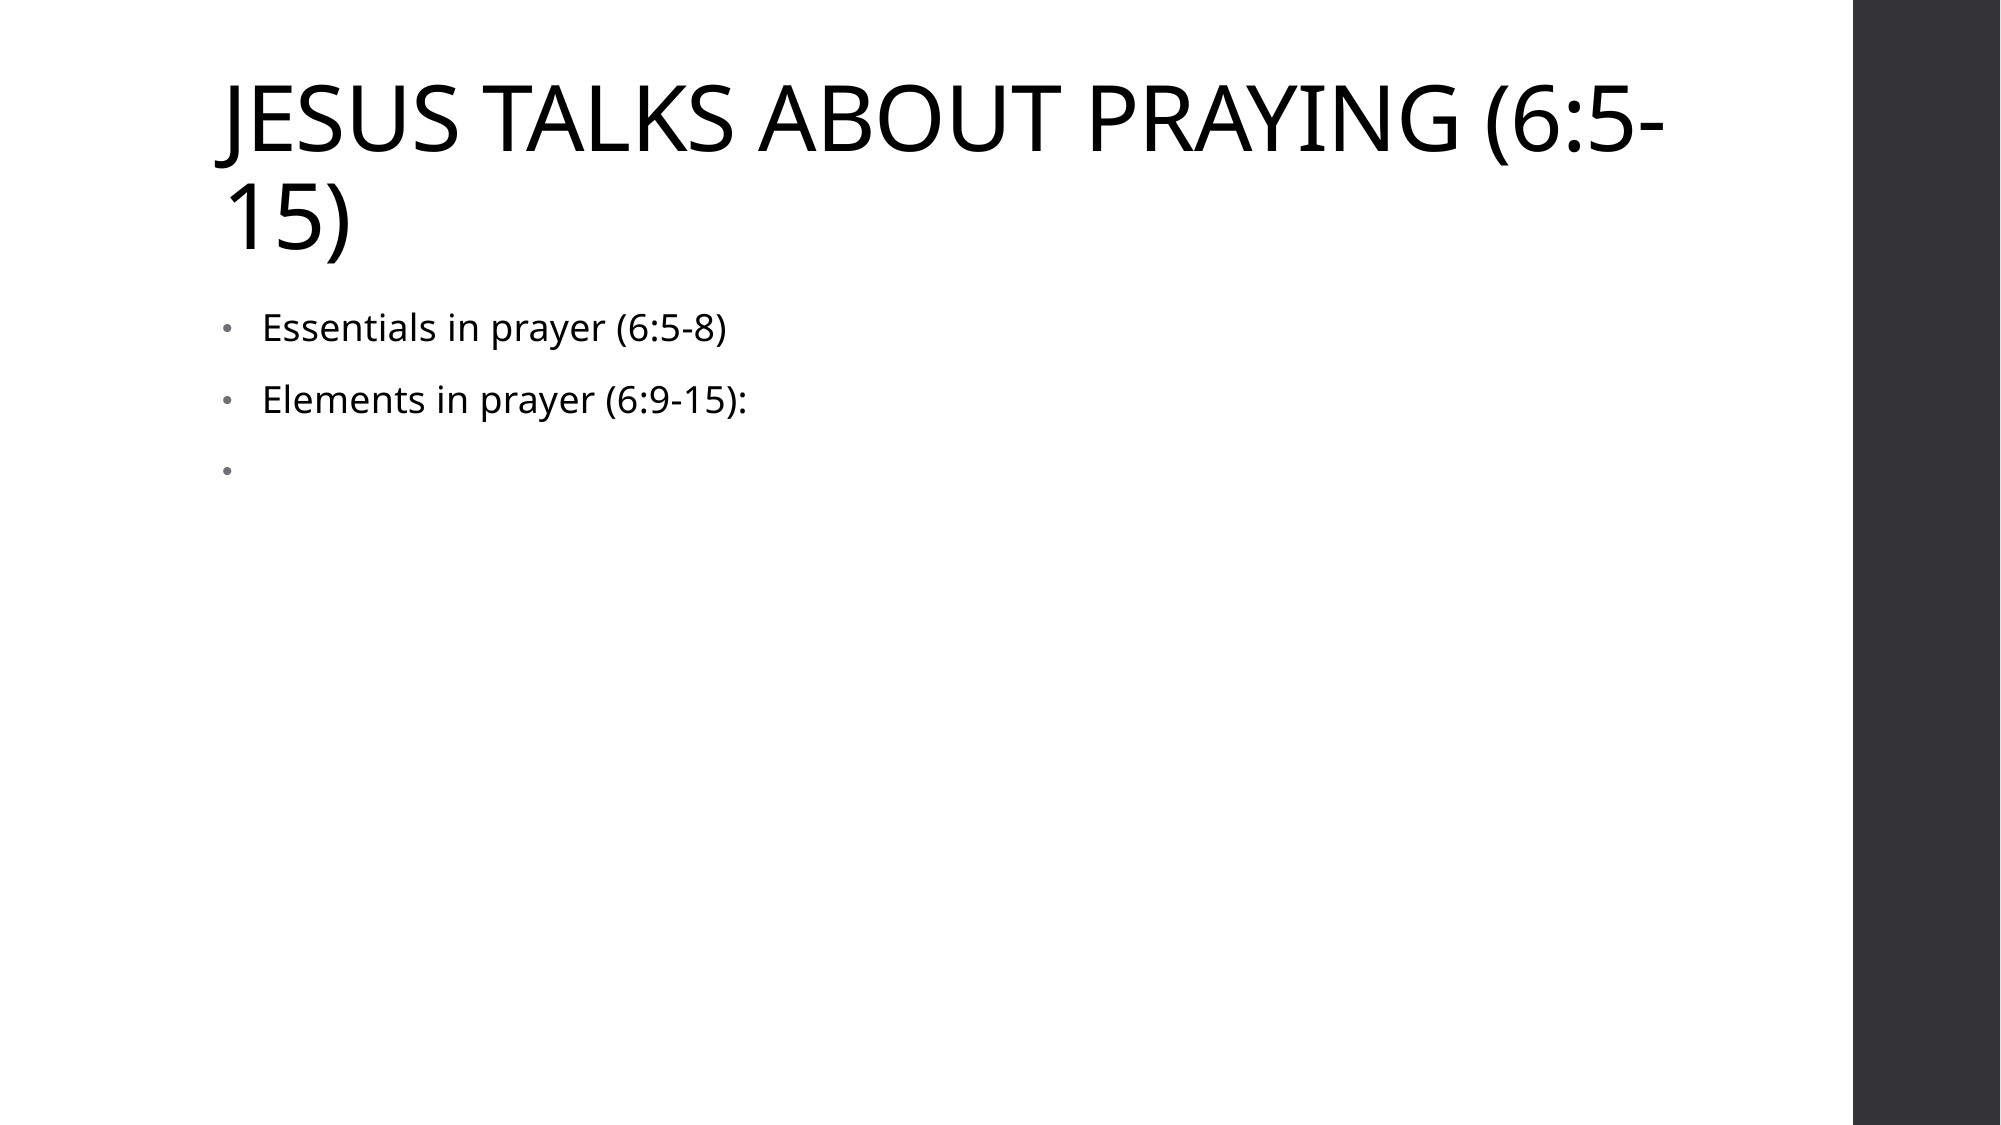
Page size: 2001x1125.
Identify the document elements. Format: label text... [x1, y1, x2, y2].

title JESUS TALKS ABOUT PRAYING (6:5-15) [206, 60, 1797, 278]
list Essentials in prayer (6:5-8) Elements in prayer (6:9-15): [206, 299, 1617, 1014]
